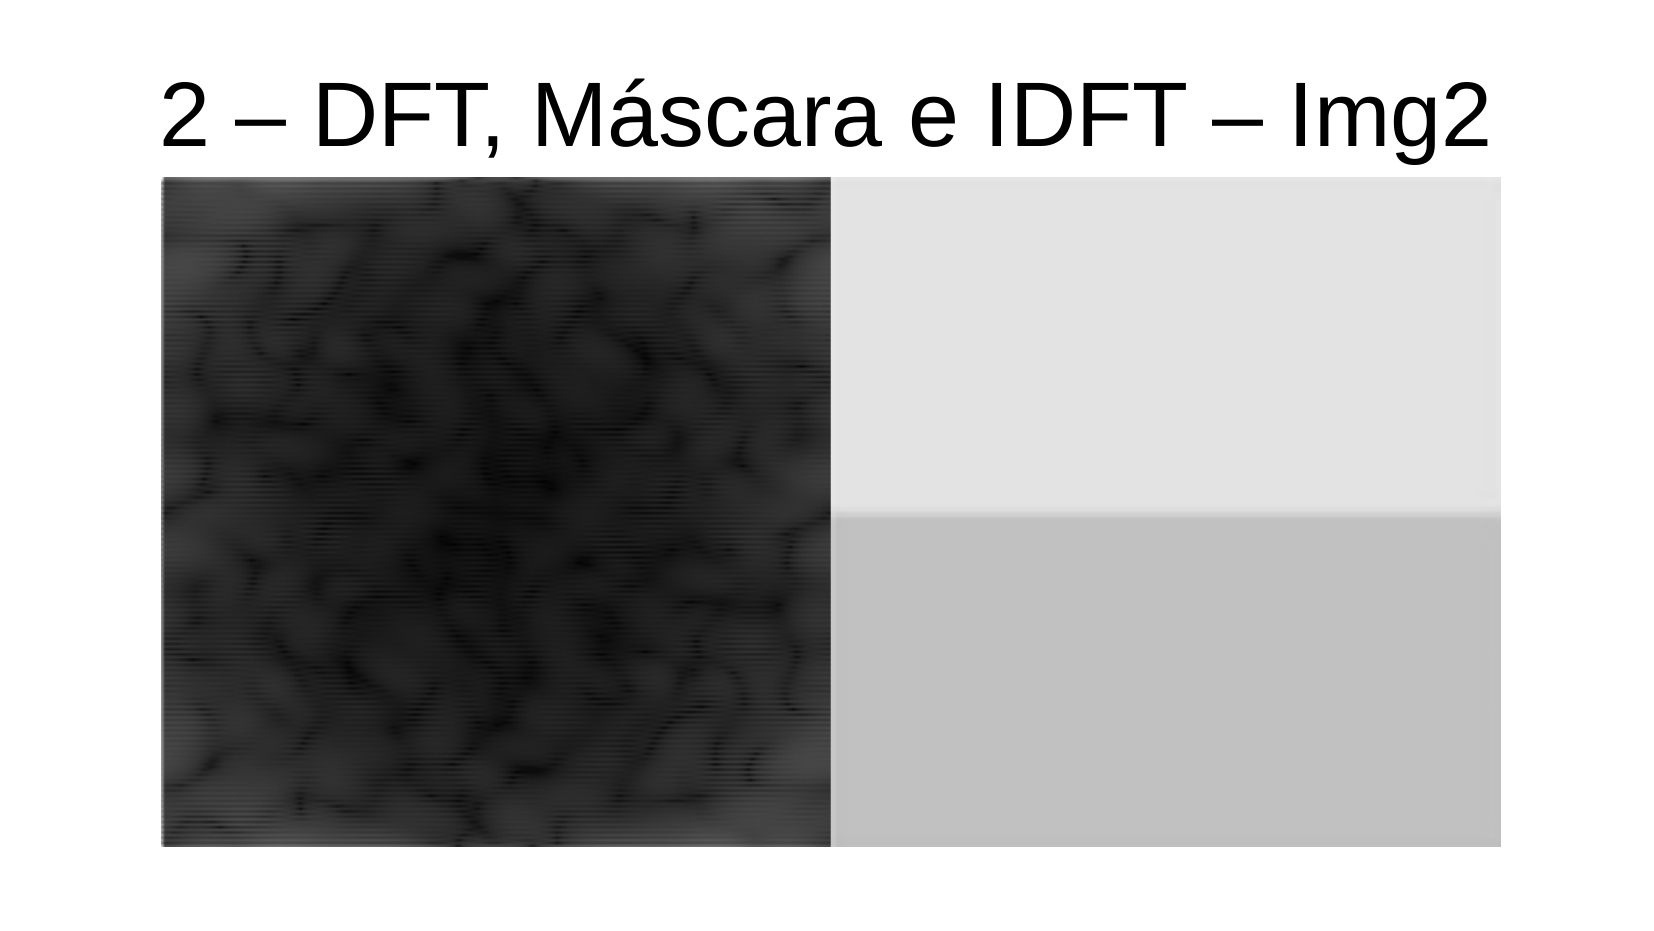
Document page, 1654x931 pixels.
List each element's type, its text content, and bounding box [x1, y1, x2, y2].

picture [161, 177, 1501, 847]
title 2 – DFT, Máscara e IDFT – Img2 [82, 37, 1571, 193]
